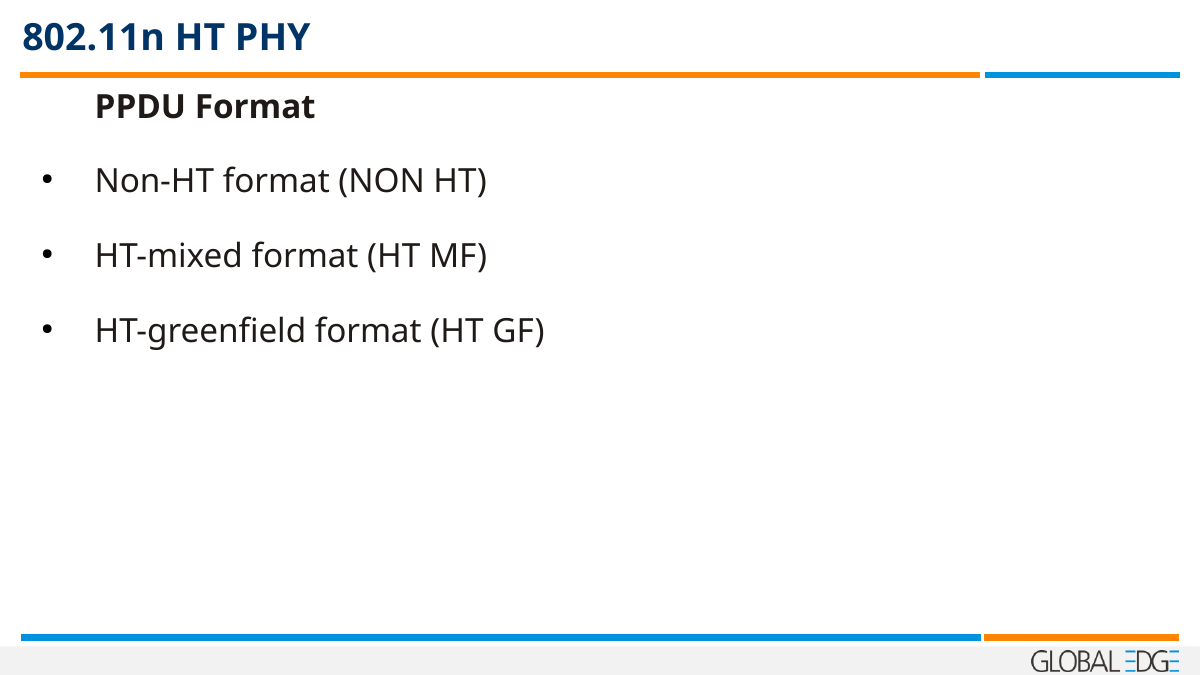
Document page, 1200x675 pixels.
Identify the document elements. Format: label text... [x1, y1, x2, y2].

list PPDU Format Non-HT format (NON HT) HT-mixed format (HT MF) HT-greenfield format (HT GF) [23, 82, 1182, 626]
picture [1031, 650, 1179, 672]
title 802.11n HT PHY [12, 9, 1088, 63]
